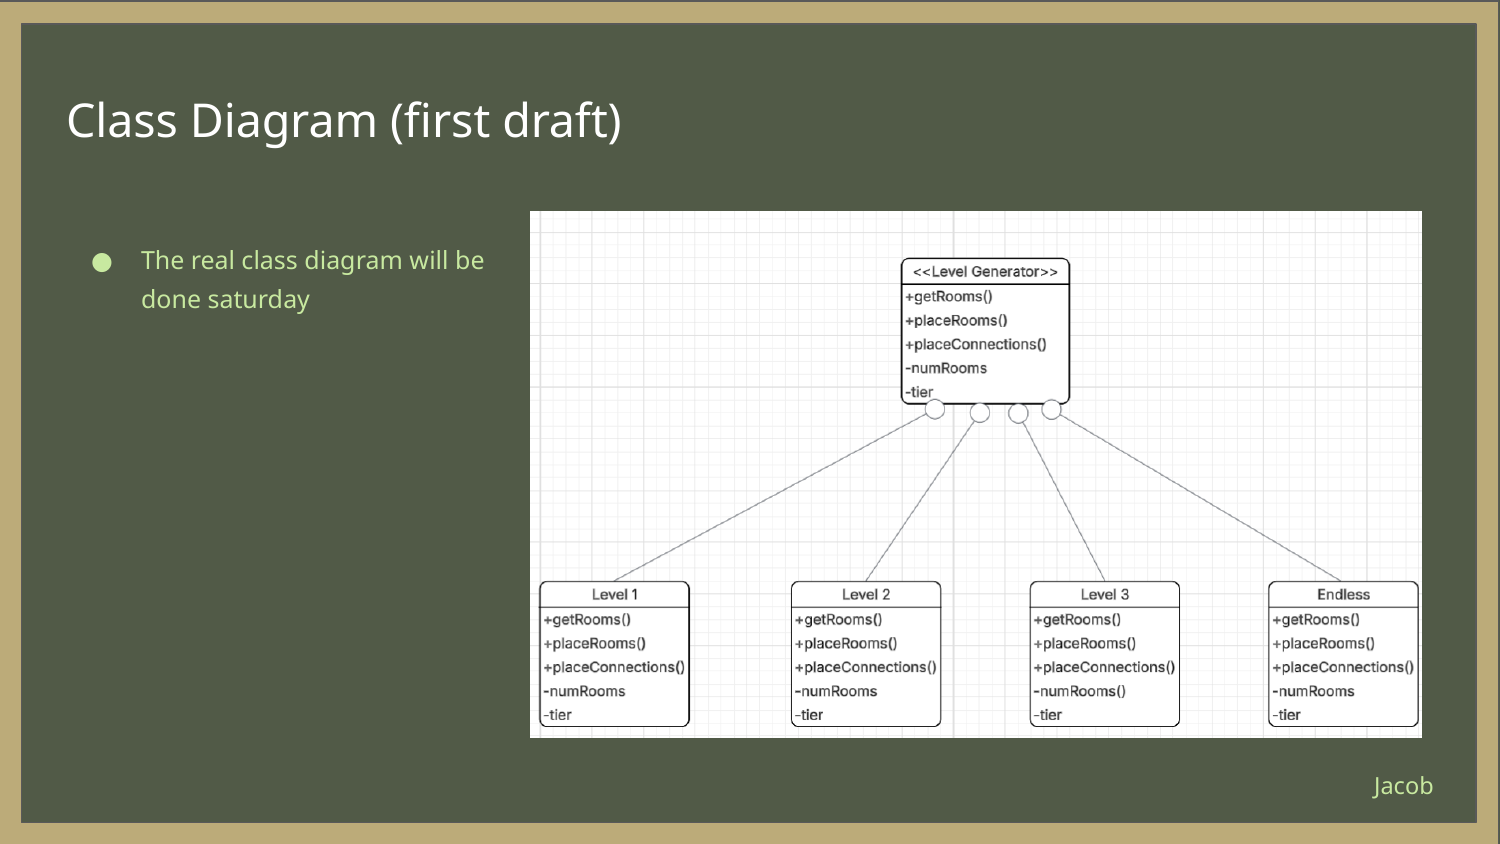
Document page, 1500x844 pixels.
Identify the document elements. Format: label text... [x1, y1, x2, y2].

picture [530, 211, 1422, 738]
list Jacob [1069, 749, 1449, 817]
title Class Diagram (first draft) [51, 72, 1449, 167]
list The real class diagram will be done saturday [51, 189, 510, 750]
